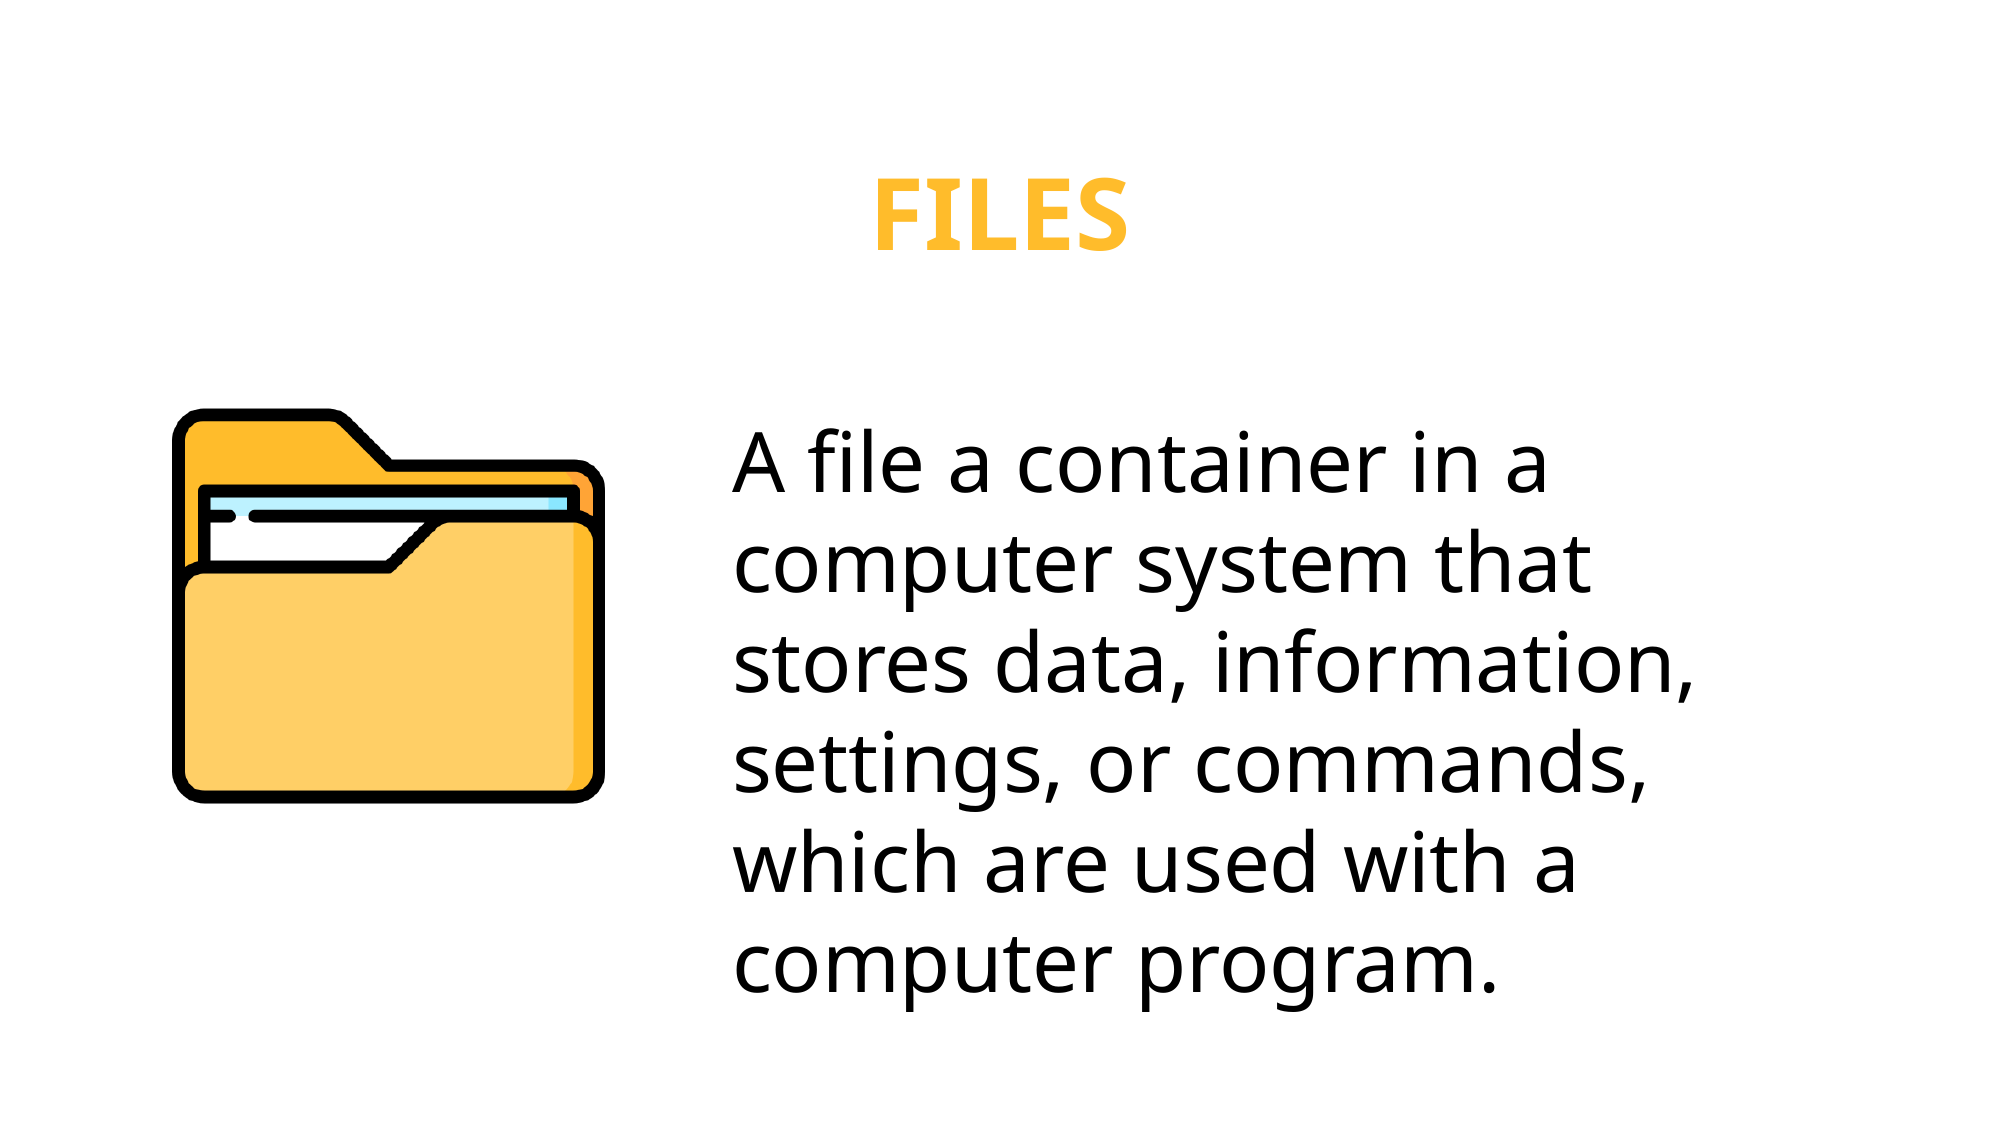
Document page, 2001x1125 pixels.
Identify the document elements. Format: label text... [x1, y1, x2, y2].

picture [172, 389, 605, 822]
text_box FILES [744, 143, 1256, 280]
text_box A file a container in a computer system that stores data, information, settings, or commands, which are used with a computer program. [717, 402, 1828, 822]
